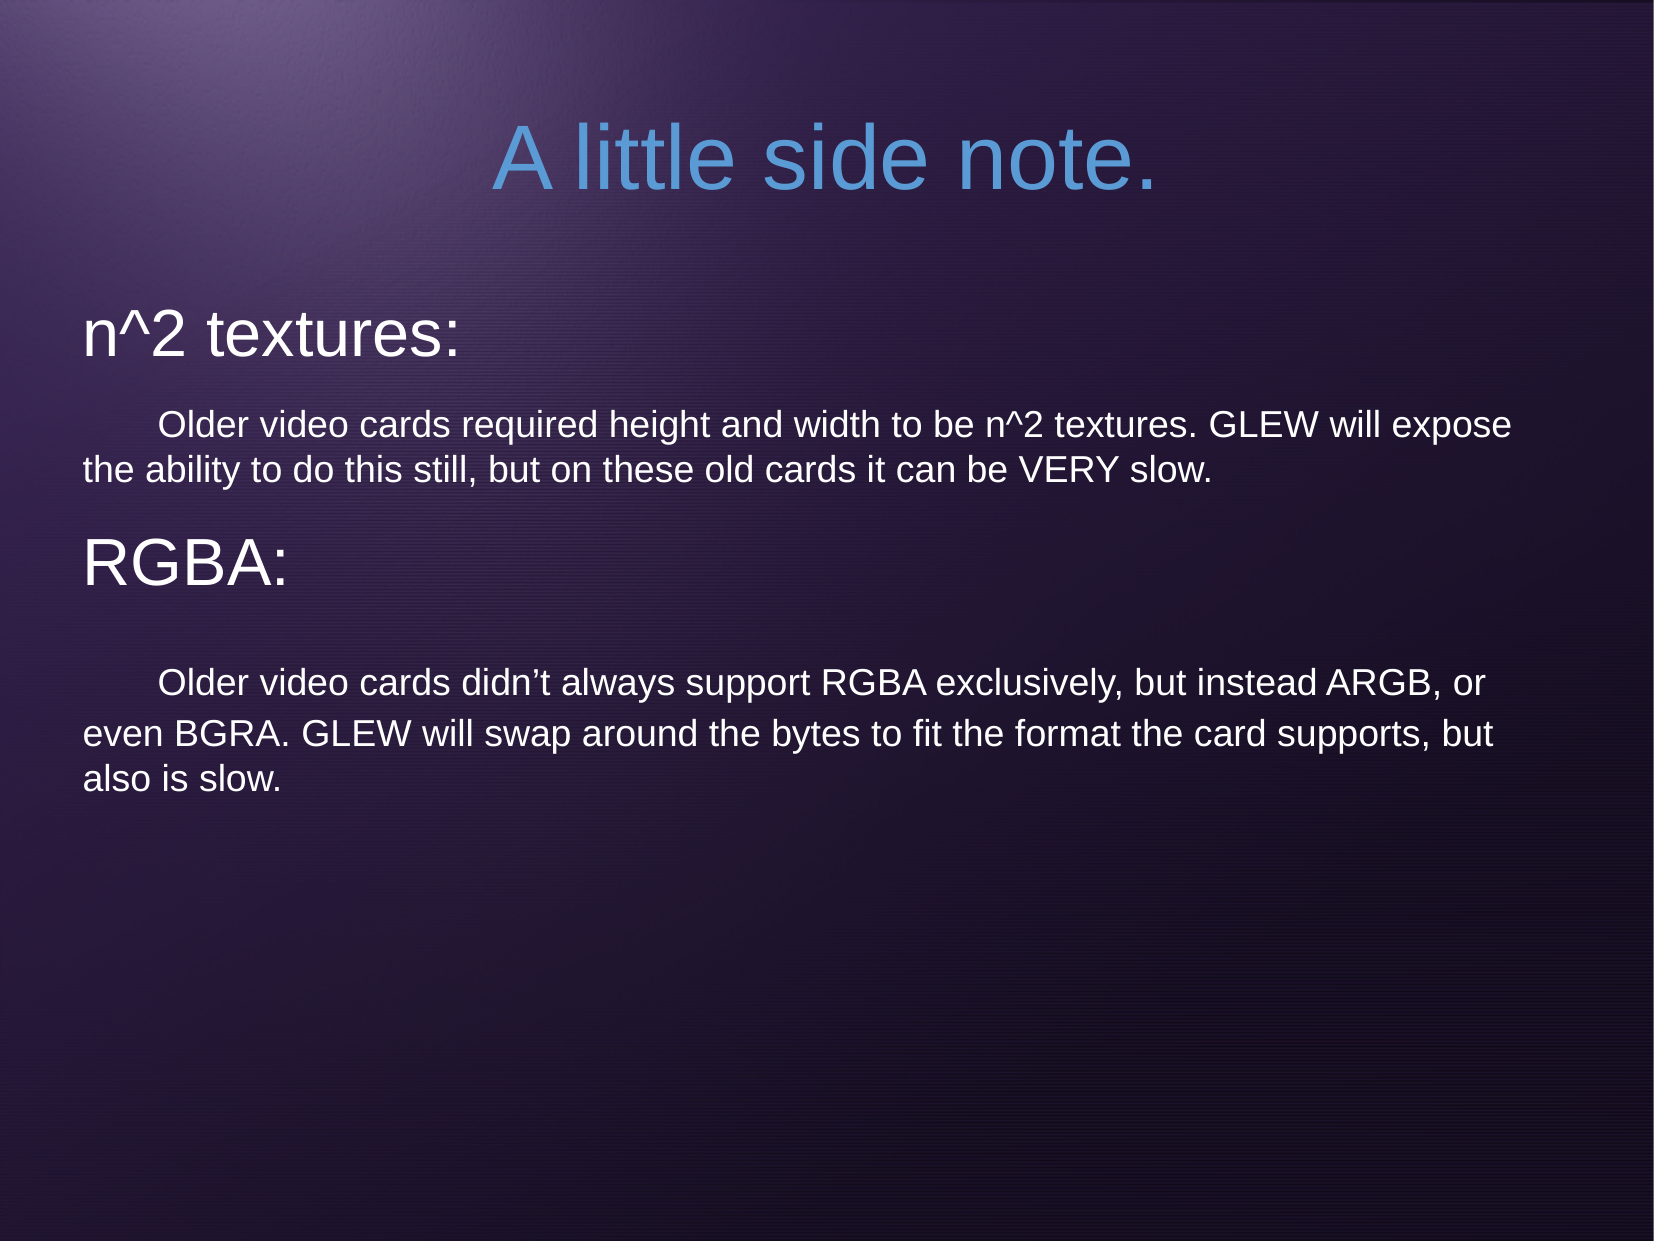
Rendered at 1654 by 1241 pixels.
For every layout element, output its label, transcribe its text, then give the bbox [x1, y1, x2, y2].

title A little side note. [82, 49, 1571, 257]
picture [0, 0, 1654, 1241]
list n^2 textures: Older video cards required height and width to be n^2 textures. GLEW will expose the ability to do this still, but on these old cards it can be VERY slow. RGBA: Older video cards didn’t always support RGBA exclusively, but instead ARGB, or even BGRA. GLEW will swap around the bytes to fit the format the card supports, but also is slow. [82, 290, 1571, 1010]
